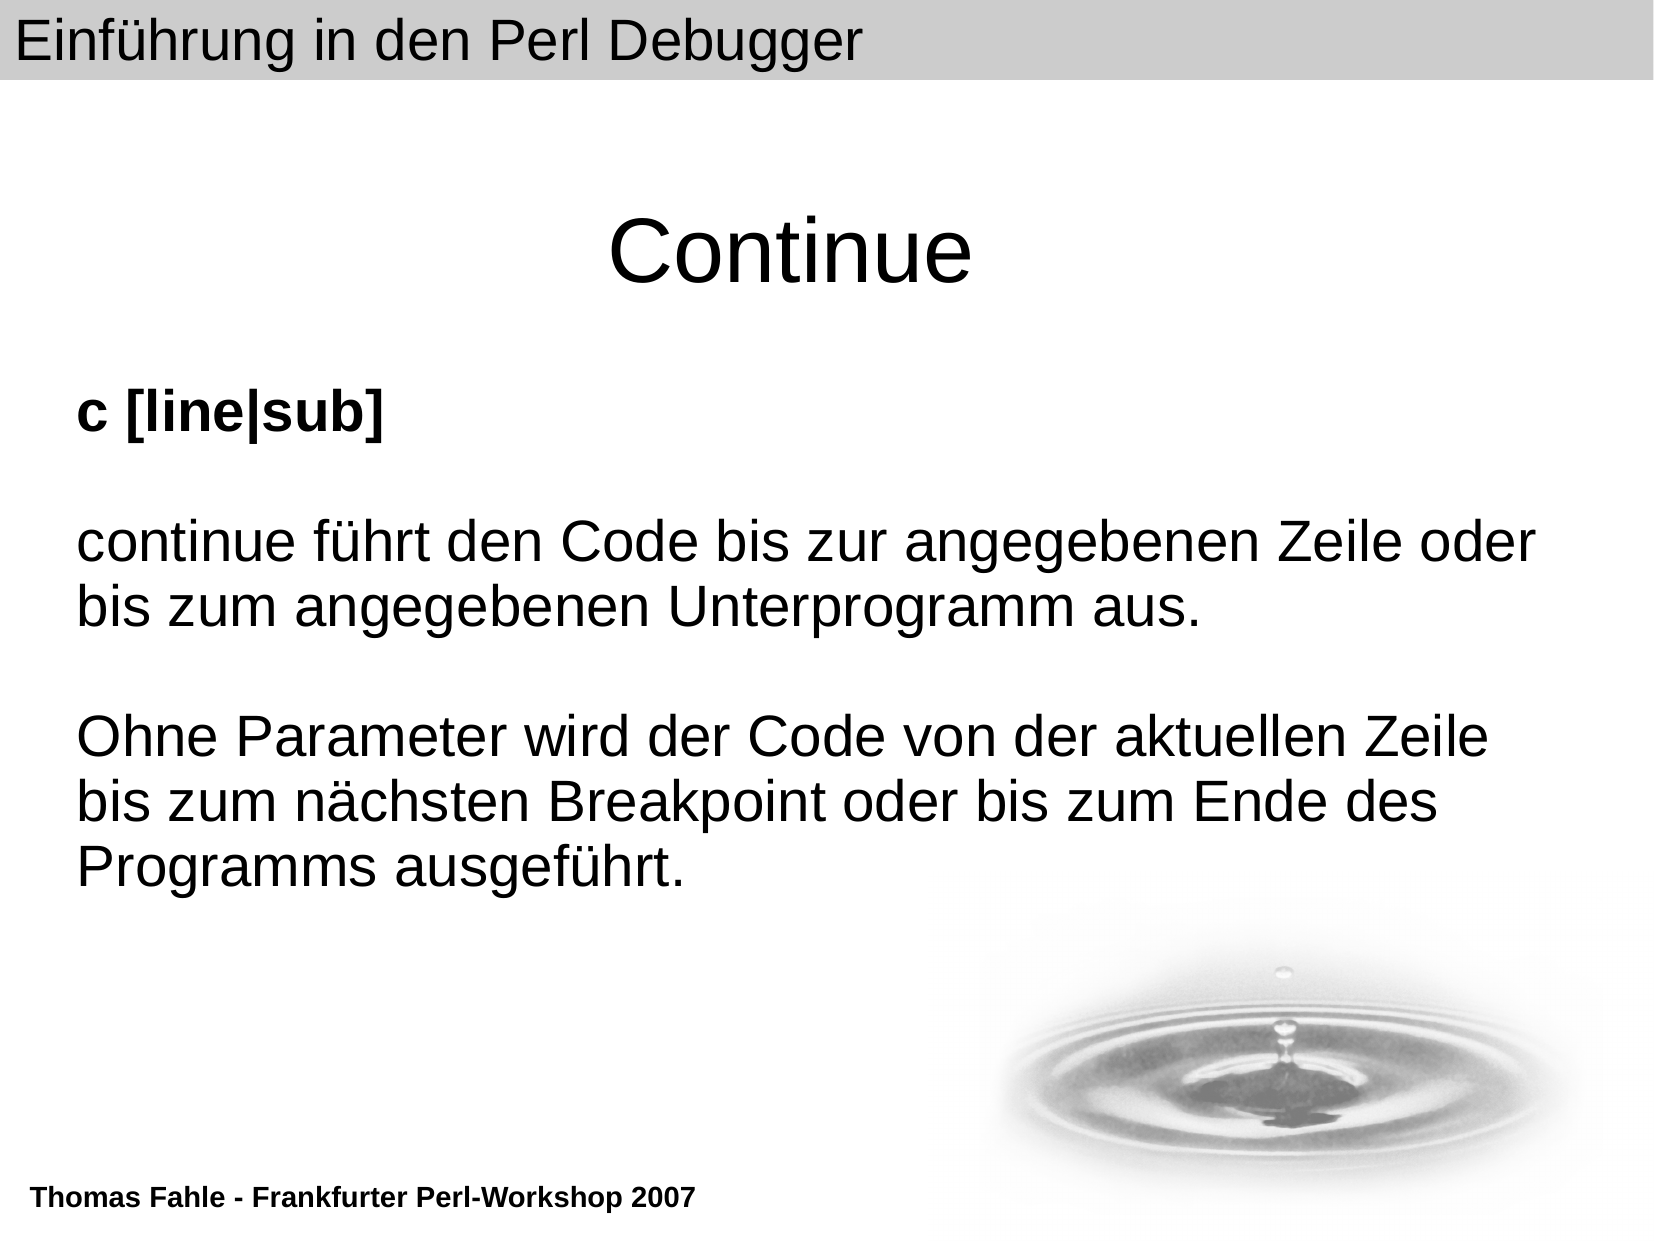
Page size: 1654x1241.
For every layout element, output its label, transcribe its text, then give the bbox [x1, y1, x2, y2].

picture [0, 80, 1654, 1241]
subtitle c [line|sub] continue führt den Code bis zur angegebenen Zeile oder bis zum angegebenen Unterprogramm aus. Ohne Parameter wird der Code von der aktuellen Zeile bis zum nächsten Breakpoint oder bis zum Ende des Programms ausgeführt. [76, 367, 1565, 975]
title Continue [47, 147, 1536, 355]
